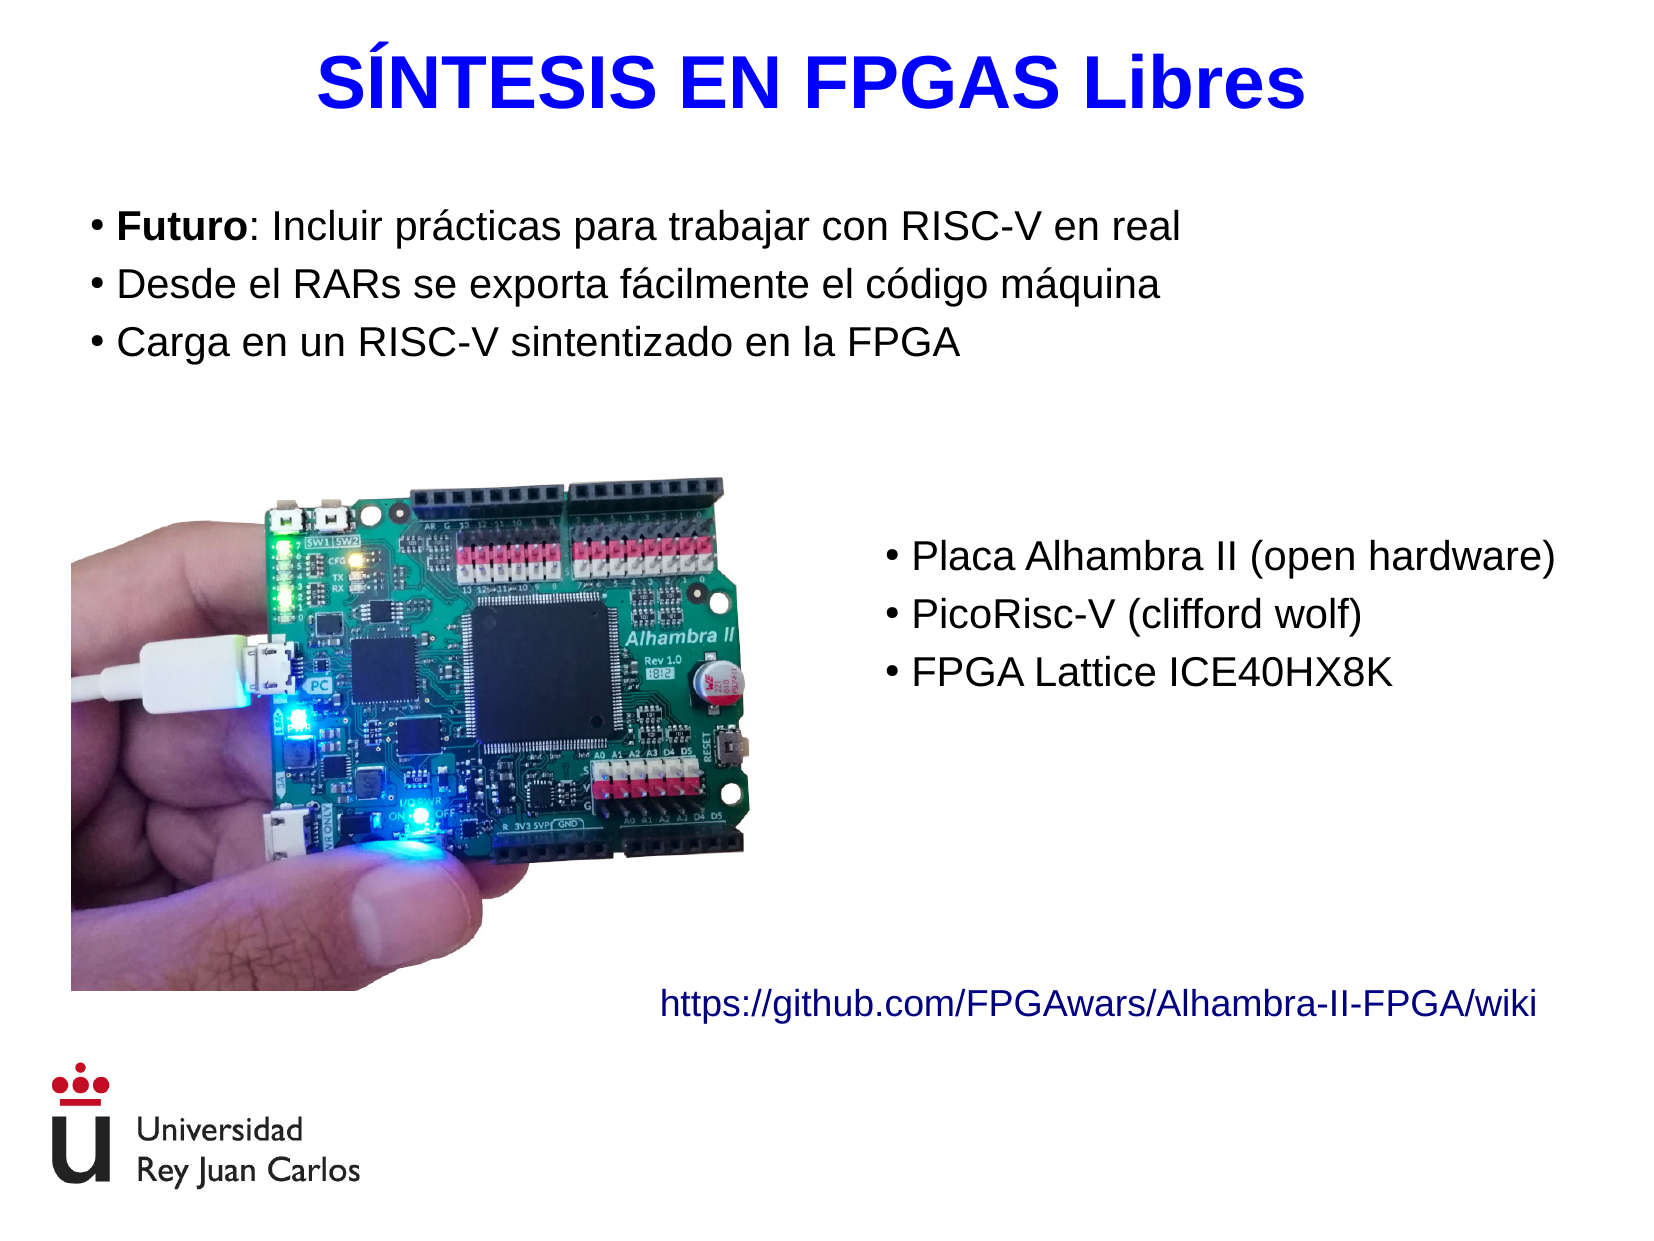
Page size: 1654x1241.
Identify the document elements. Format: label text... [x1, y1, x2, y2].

text_box Placa Alhambra II (open hardware) PicoRisc-V (clifford wolf) FPGA Lattice ICE40HX8K [870, 525, 1591, 751]
picture [31, 1049, 376, 1200]
text_box Futuro: Incluir prácticas para trabajar con RISC-V en real Desde el RARs se exporta fácilmente el código máquina Carga en un RISC-V sintentizado en la FPGA [75, 195, 1336, 373]
text_box https://github.com/FPGAwars/Alhambra-II-FPGA/wiki [645, 975, 1591, 1036]
text_box SÍNTESIS EN FPGAS Libres [64, 40, 1561, 125]
picture [71, 372, 871, 991]
